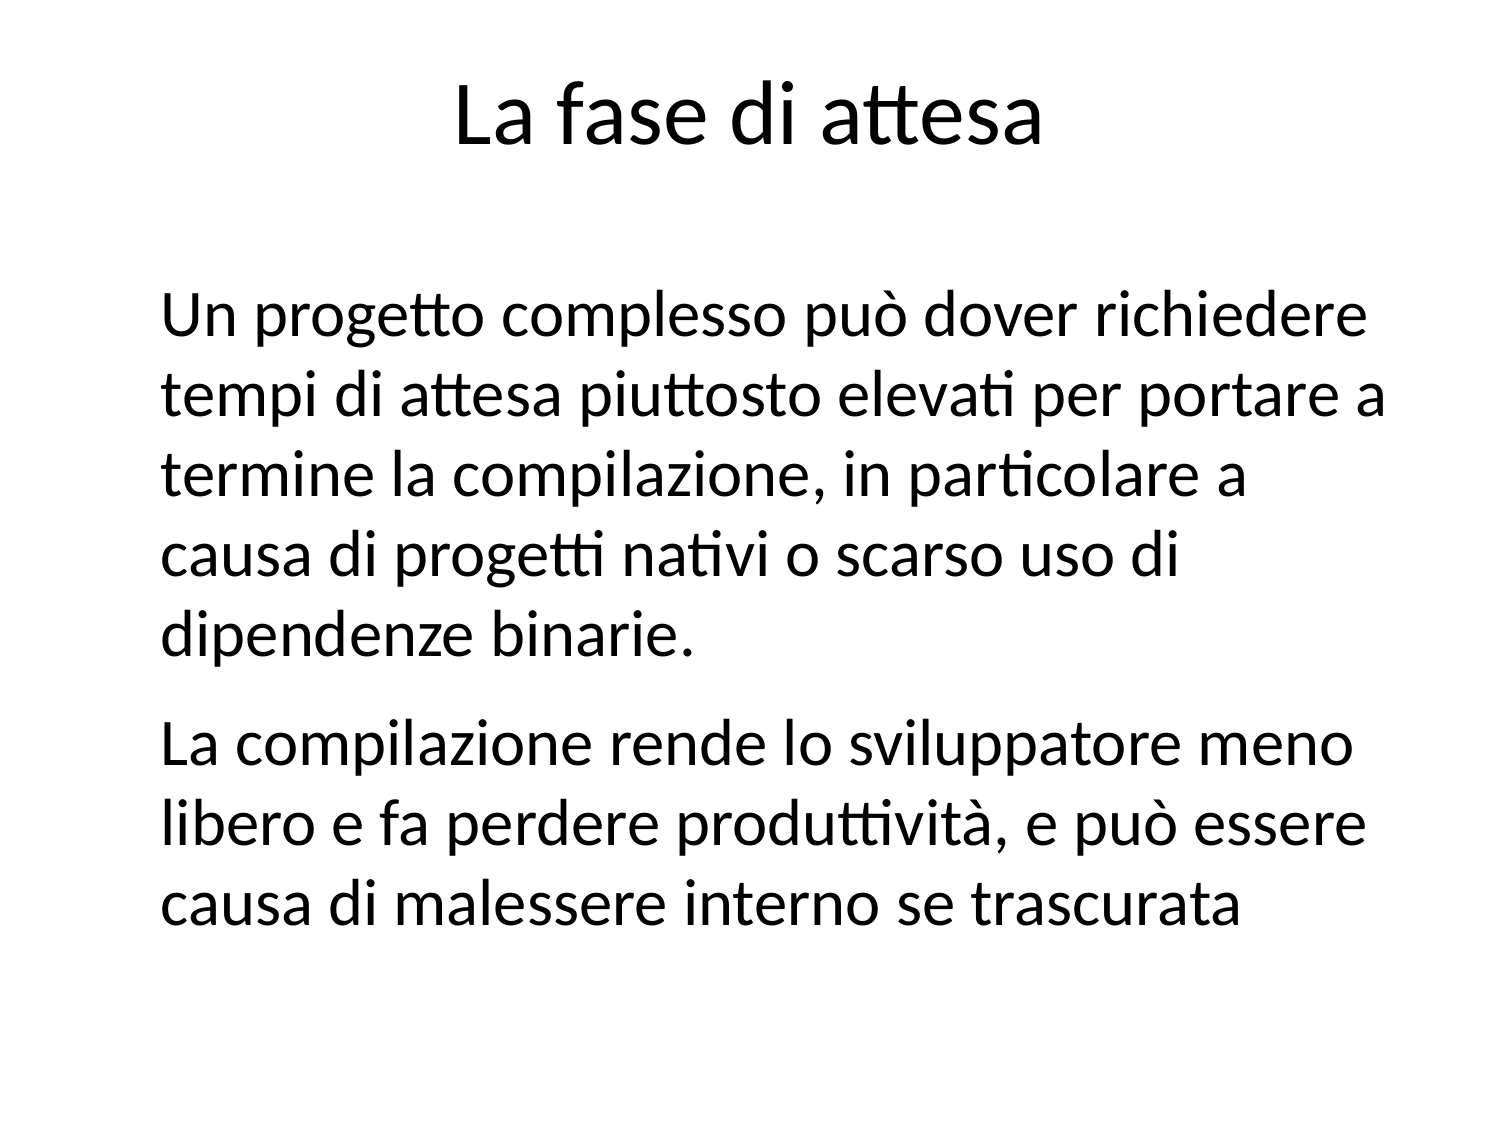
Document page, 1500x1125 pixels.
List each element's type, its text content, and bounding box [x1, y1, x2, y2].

list [75, 262, 1426, 1005]
title La fase di attesa [75, 45, 1425, 233]
